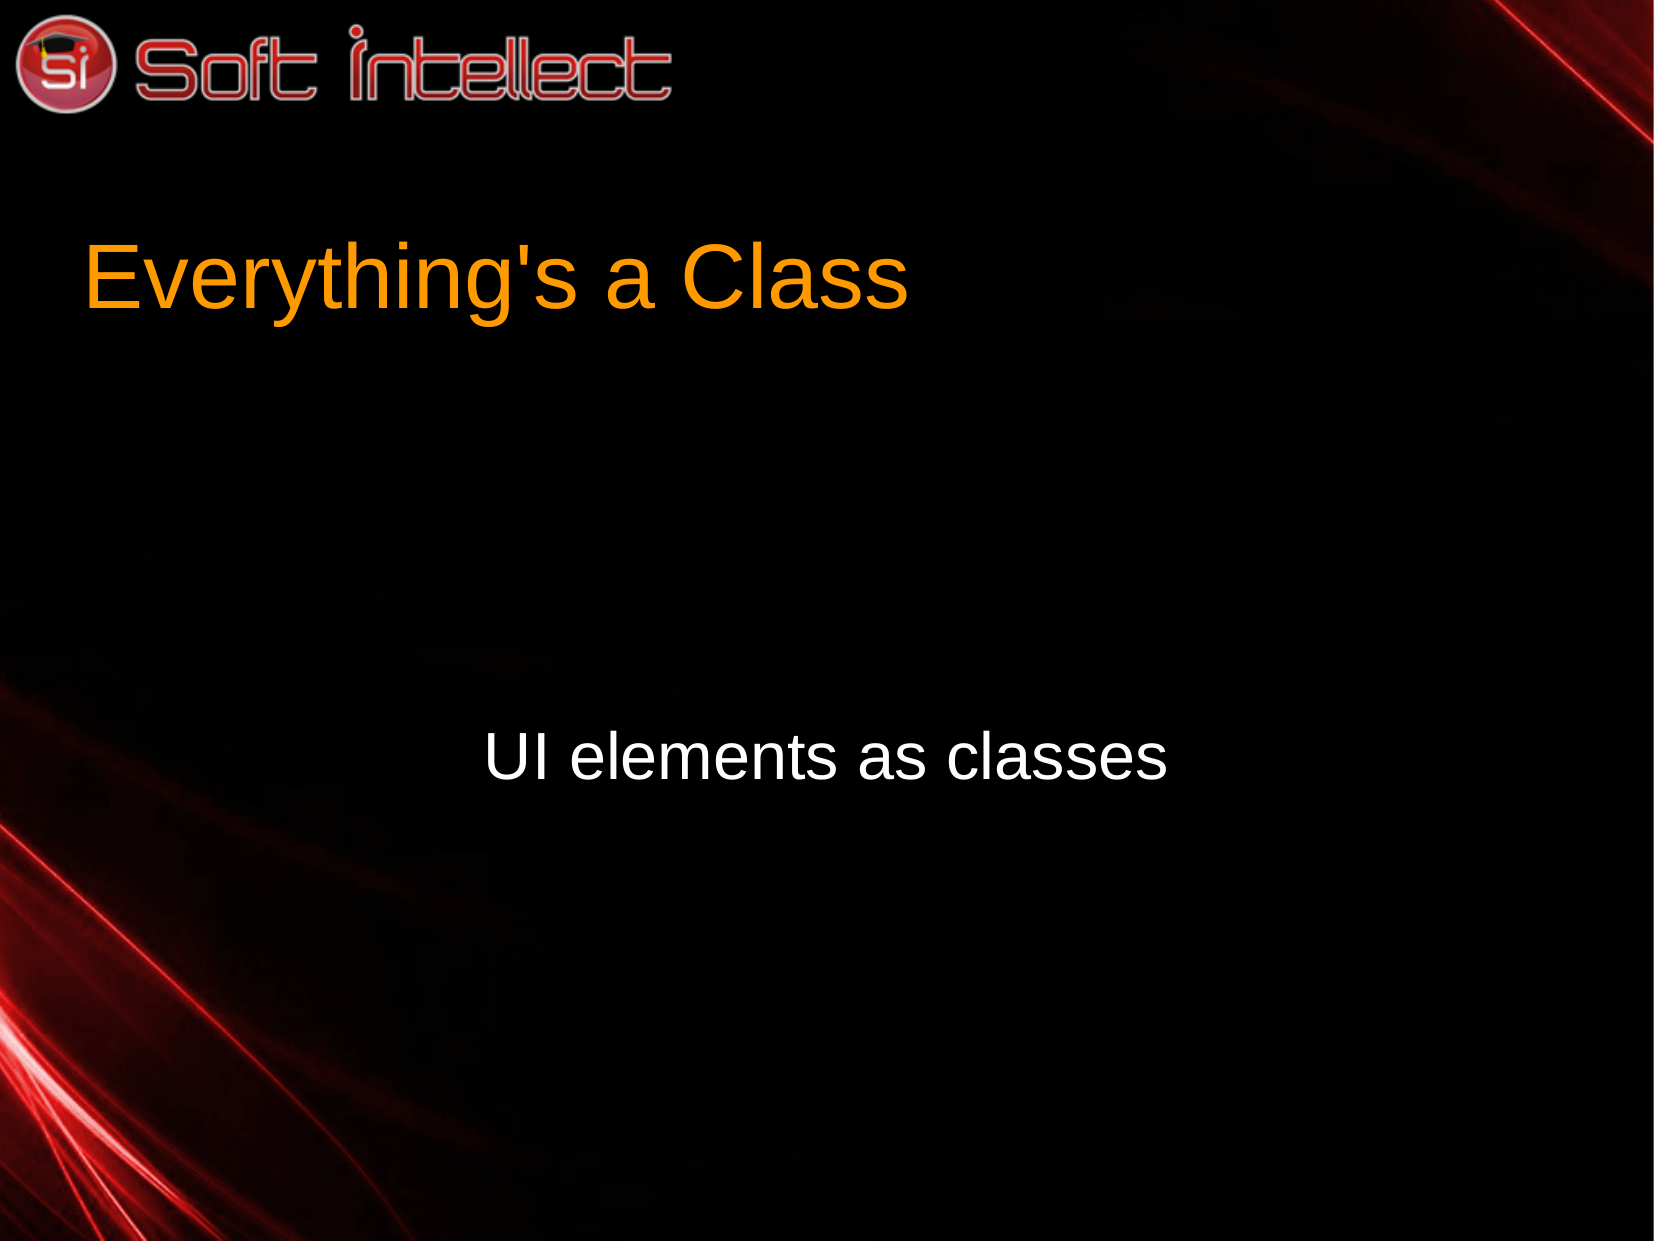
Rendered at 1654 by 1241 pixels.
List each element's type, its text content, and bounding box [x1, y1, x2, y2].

title Everything's a Class [82, 173, 1571, 381]
picture [0, 0, 1654, 1241]
subtitle UI elements as classes [82, 396, 1571, 1116]
